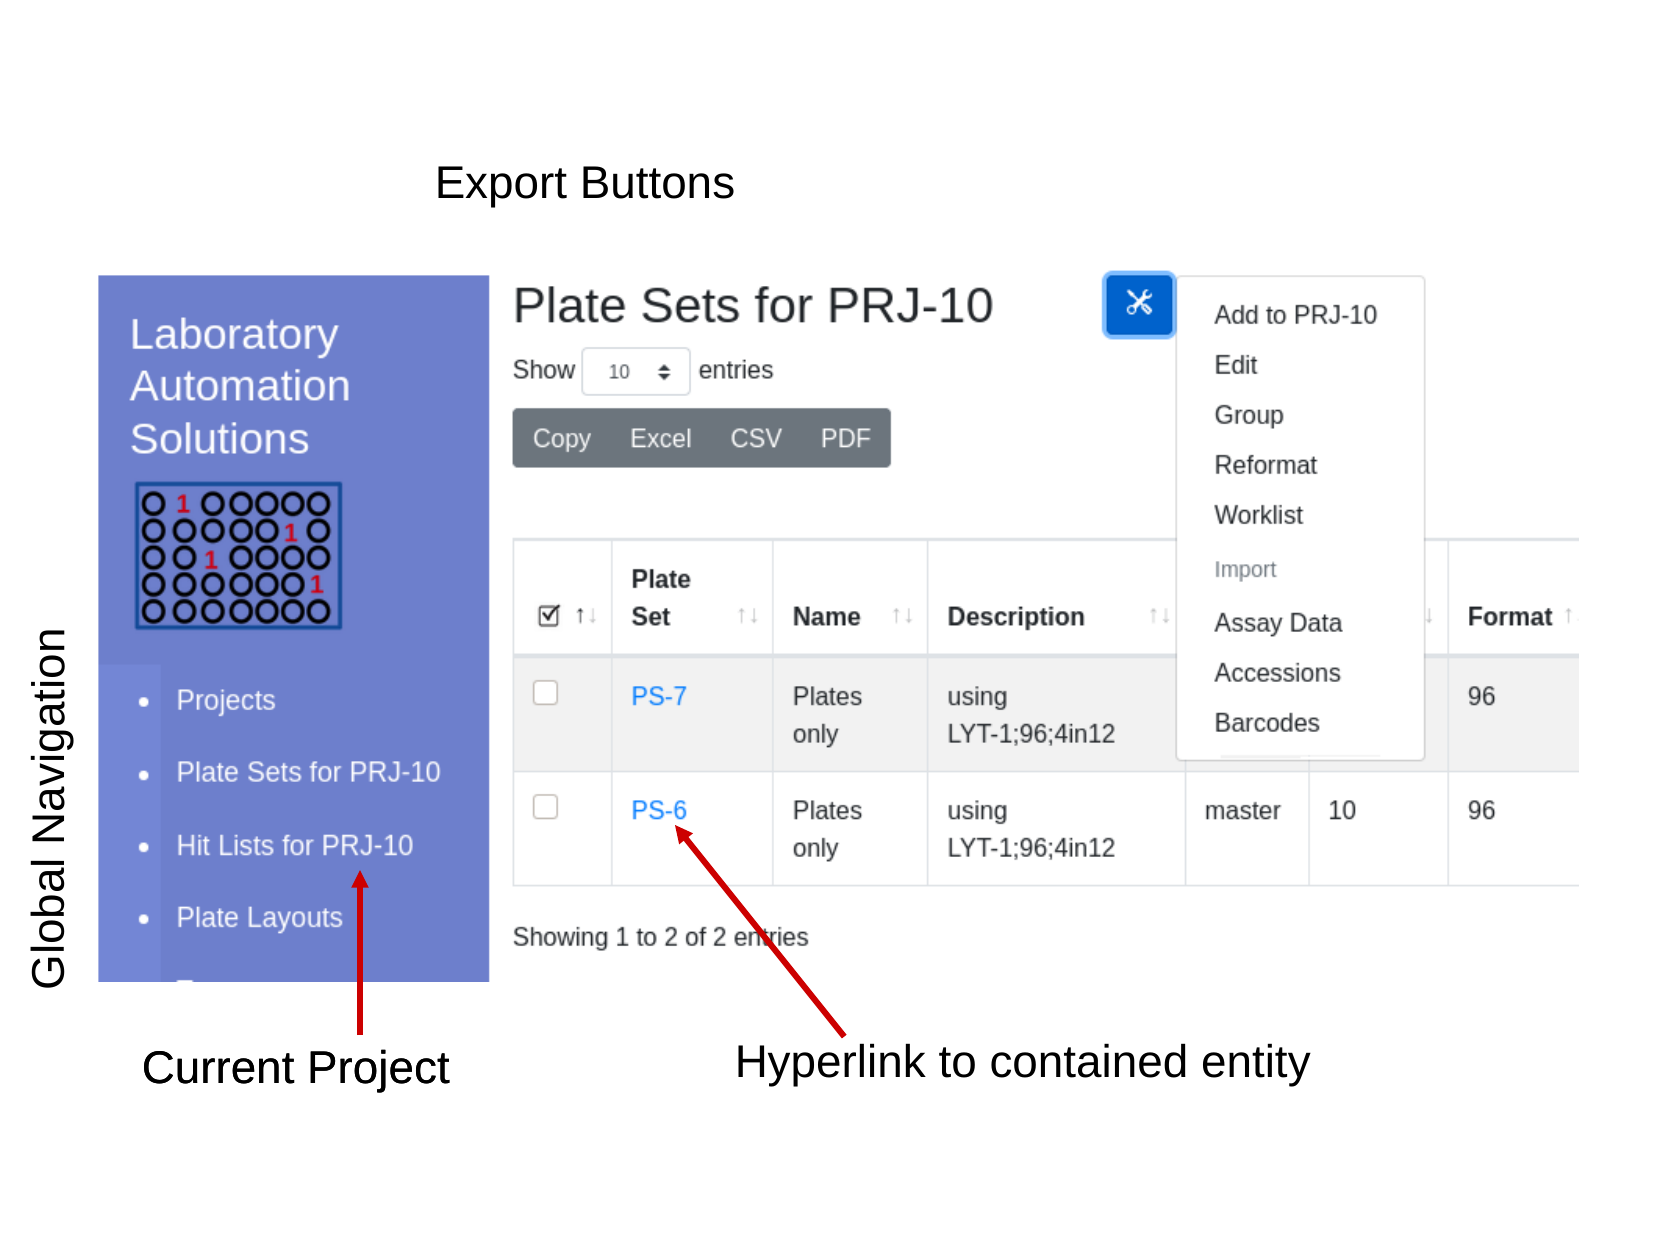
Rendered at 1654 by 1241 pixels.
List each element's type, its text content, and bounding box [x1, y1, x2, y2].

text_box Export Buttons [420, 150, 751, 217]
text_box Global Navigation [15, 613, 82, 1006]
text_box Hyperlink to contained entity [720, 1028, 1327, 1096]
picture [83, 260, 1579, 982]
text_box Current Project [127, 1035, 466, 1102]
